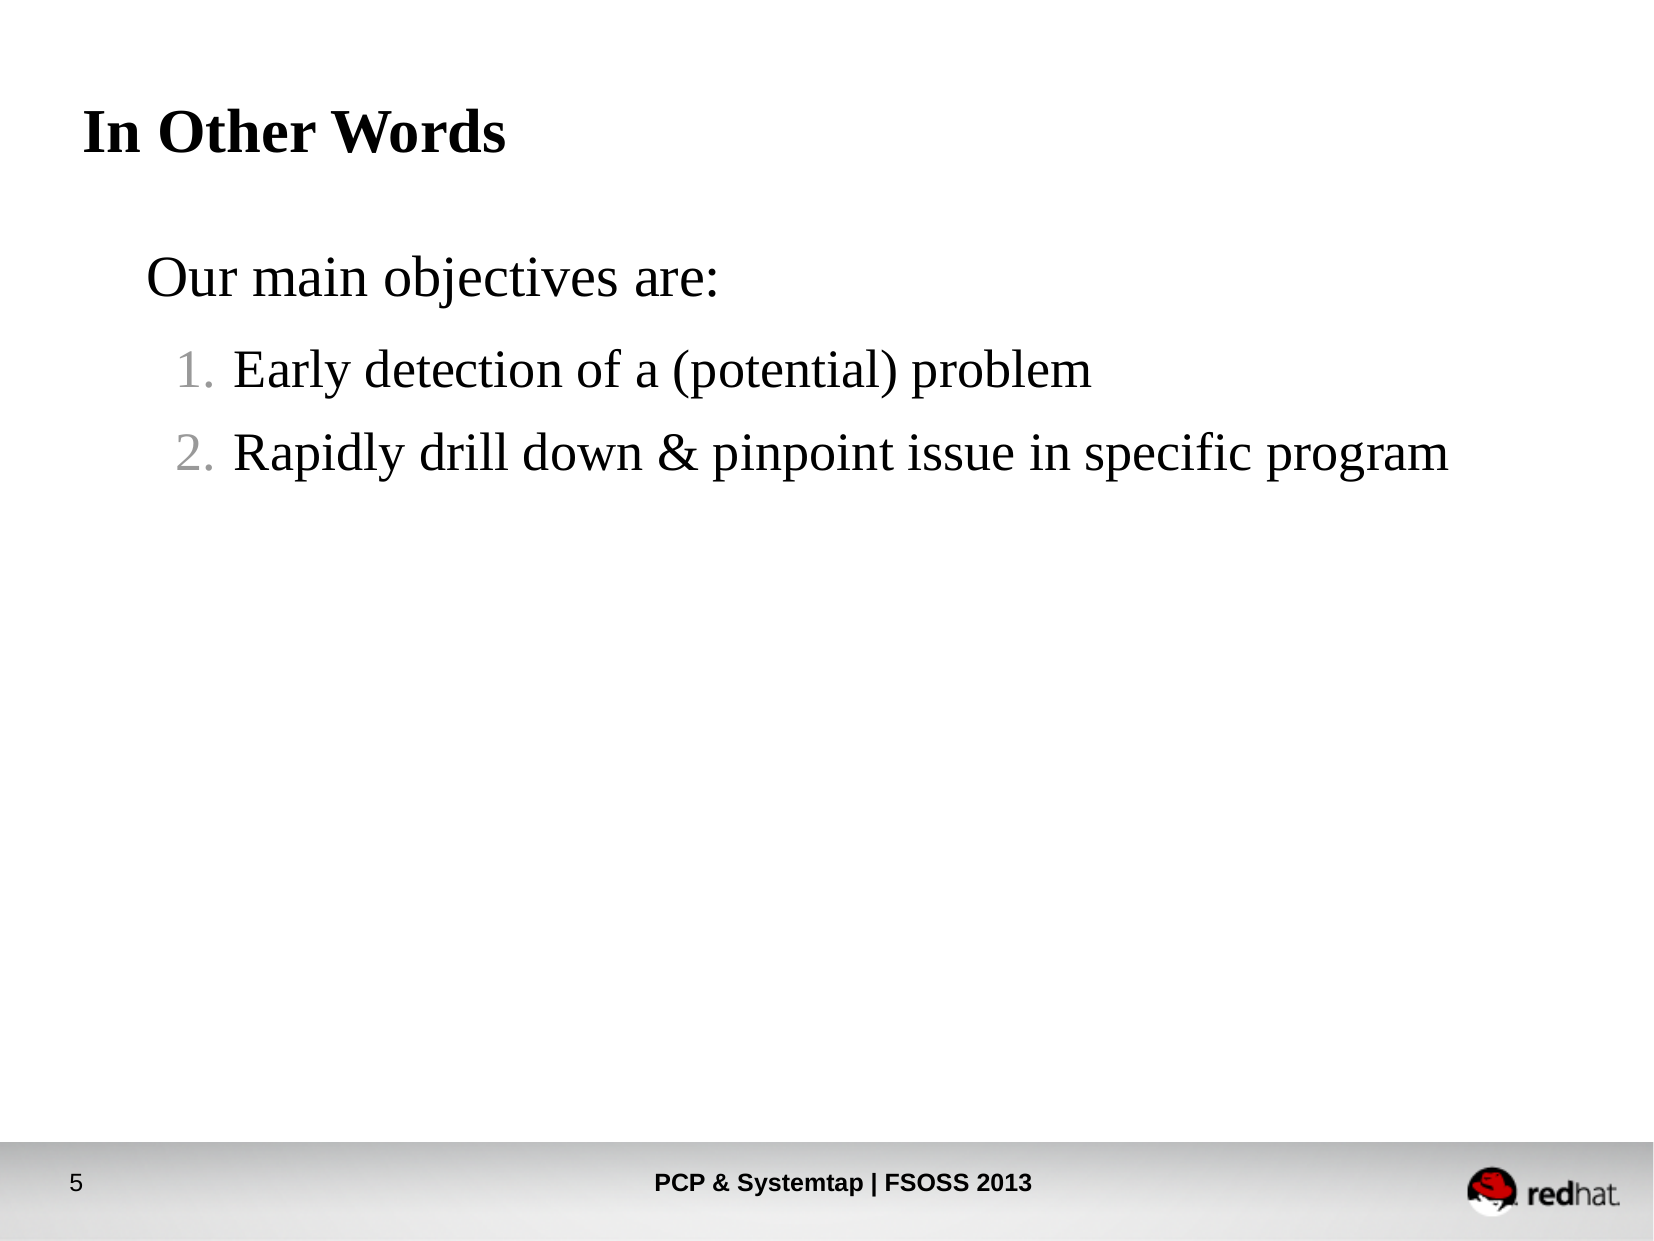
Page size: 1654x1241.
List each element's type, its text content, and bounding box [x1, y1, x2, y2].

picture [0, 1142, 1654, 1241]
list Our main objectives are: Early detection of a (potential) problem Rapidly drill down & pinpoint issue in specific program [86, 244, 1576, 1039]
title In Other Words [82, 37, 1571, 226]
